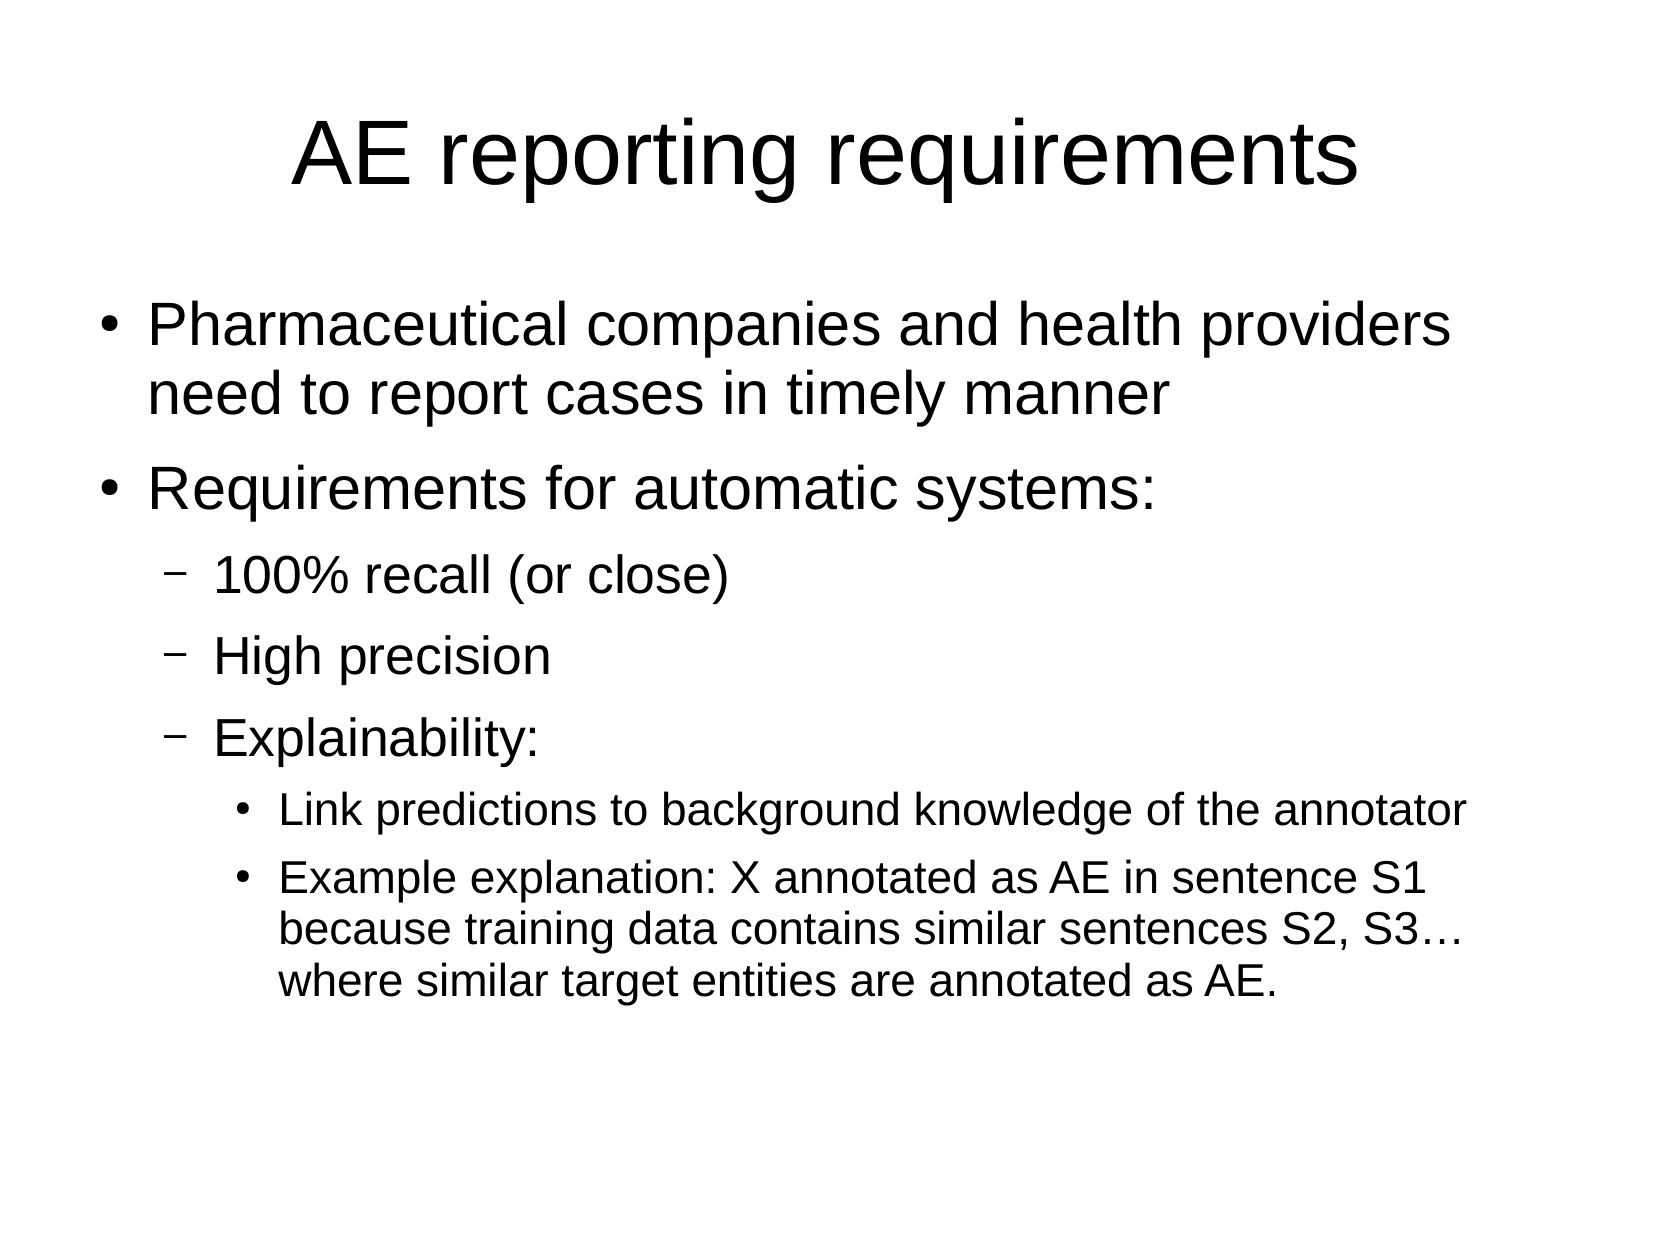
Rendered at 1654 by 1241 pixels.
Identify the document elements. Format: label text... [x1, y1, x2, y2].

list Pharmaceutical companies and health providers need to report cases in timely manner Requirements for automatic systems: 100% recall (or close) High precision Explainability: Link predictions to background knowledge of the annotator Example explanation: X annotated as AE in sentence S1 because training data contains similar sentences S2, S3… where similar target entities are annotated as AE. [82, 290, 1571, 1010]
title AE reporting requirements [82, 49, 1571, 257]
